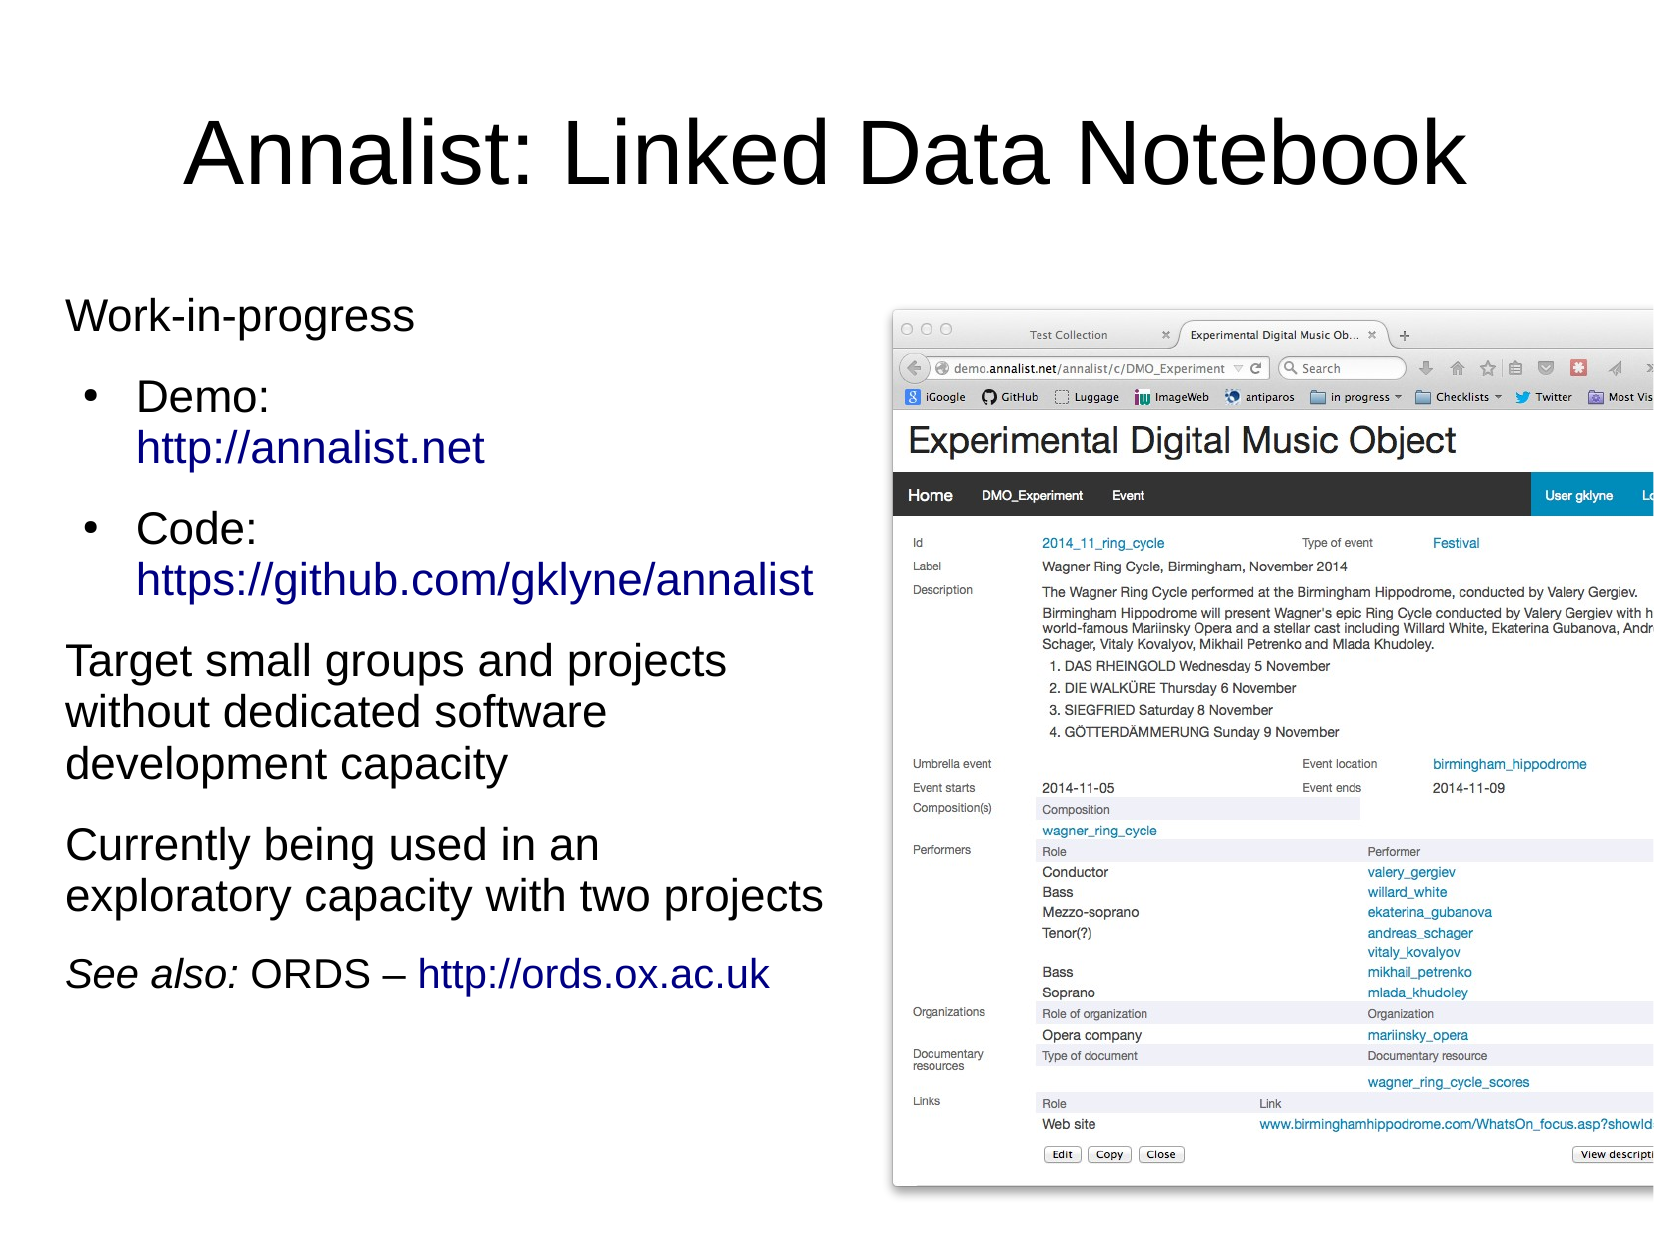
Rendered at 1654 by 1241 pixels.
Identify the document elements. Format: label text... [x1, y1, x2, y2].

picture [1643, 491, 1654, 500]
picture [1576, 490, 1614, 503]
picture [1546, 491, 1571, 501]
picture [879, 300, 1654, 1205]
list Work-in-progress Demo: http://annalist.net Code: https://github.com/gklyne/annalist Target small groups and projects without dedicated software development capacity Currently being used in an exploratory capacity with two projects See also: ORDS – http://ords.ox.ac.uk [64, 290, 833, 1010]
title Annalist: Linked Data Notebook [82, 49, 1571, 257]
